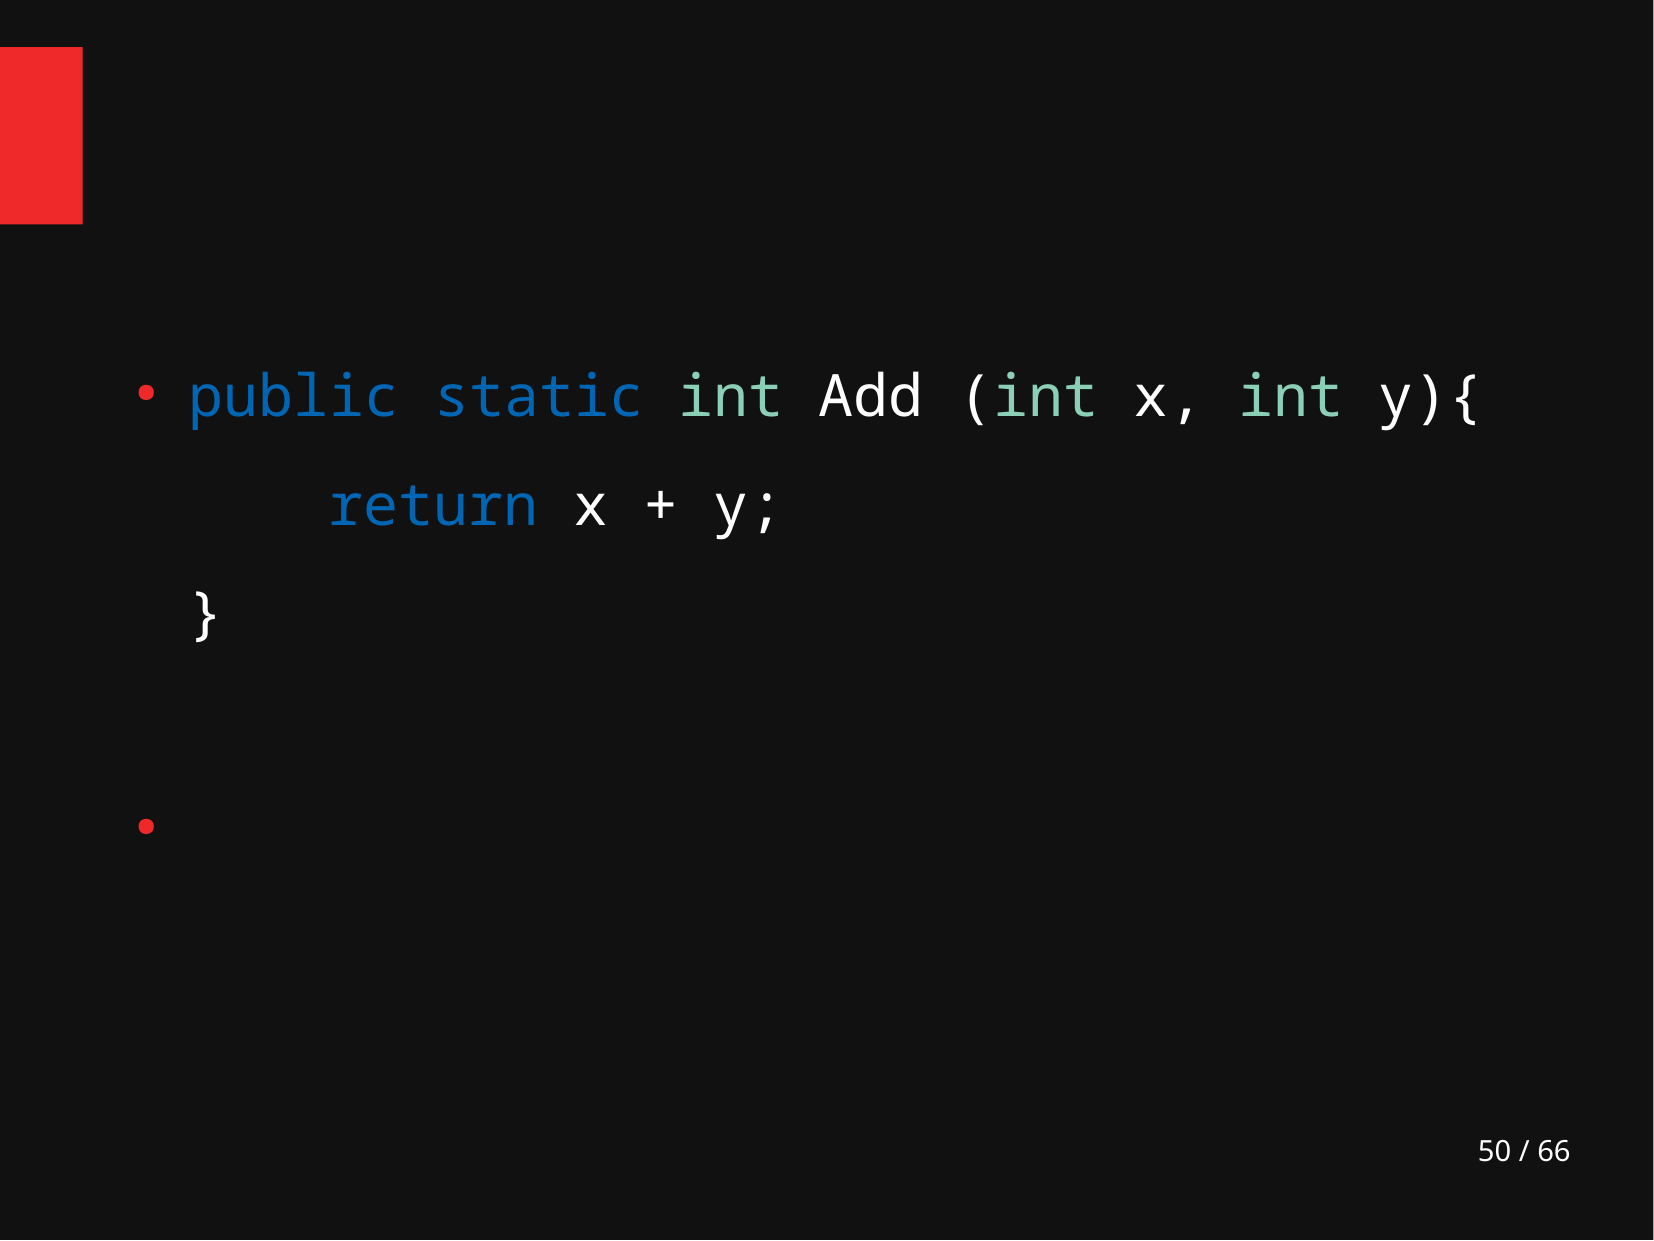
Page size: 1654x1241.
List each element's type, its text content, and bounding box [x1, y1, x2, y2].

list public static int Add (int x, int y){ return x + y; } [118, 354, 1536, 1074]
